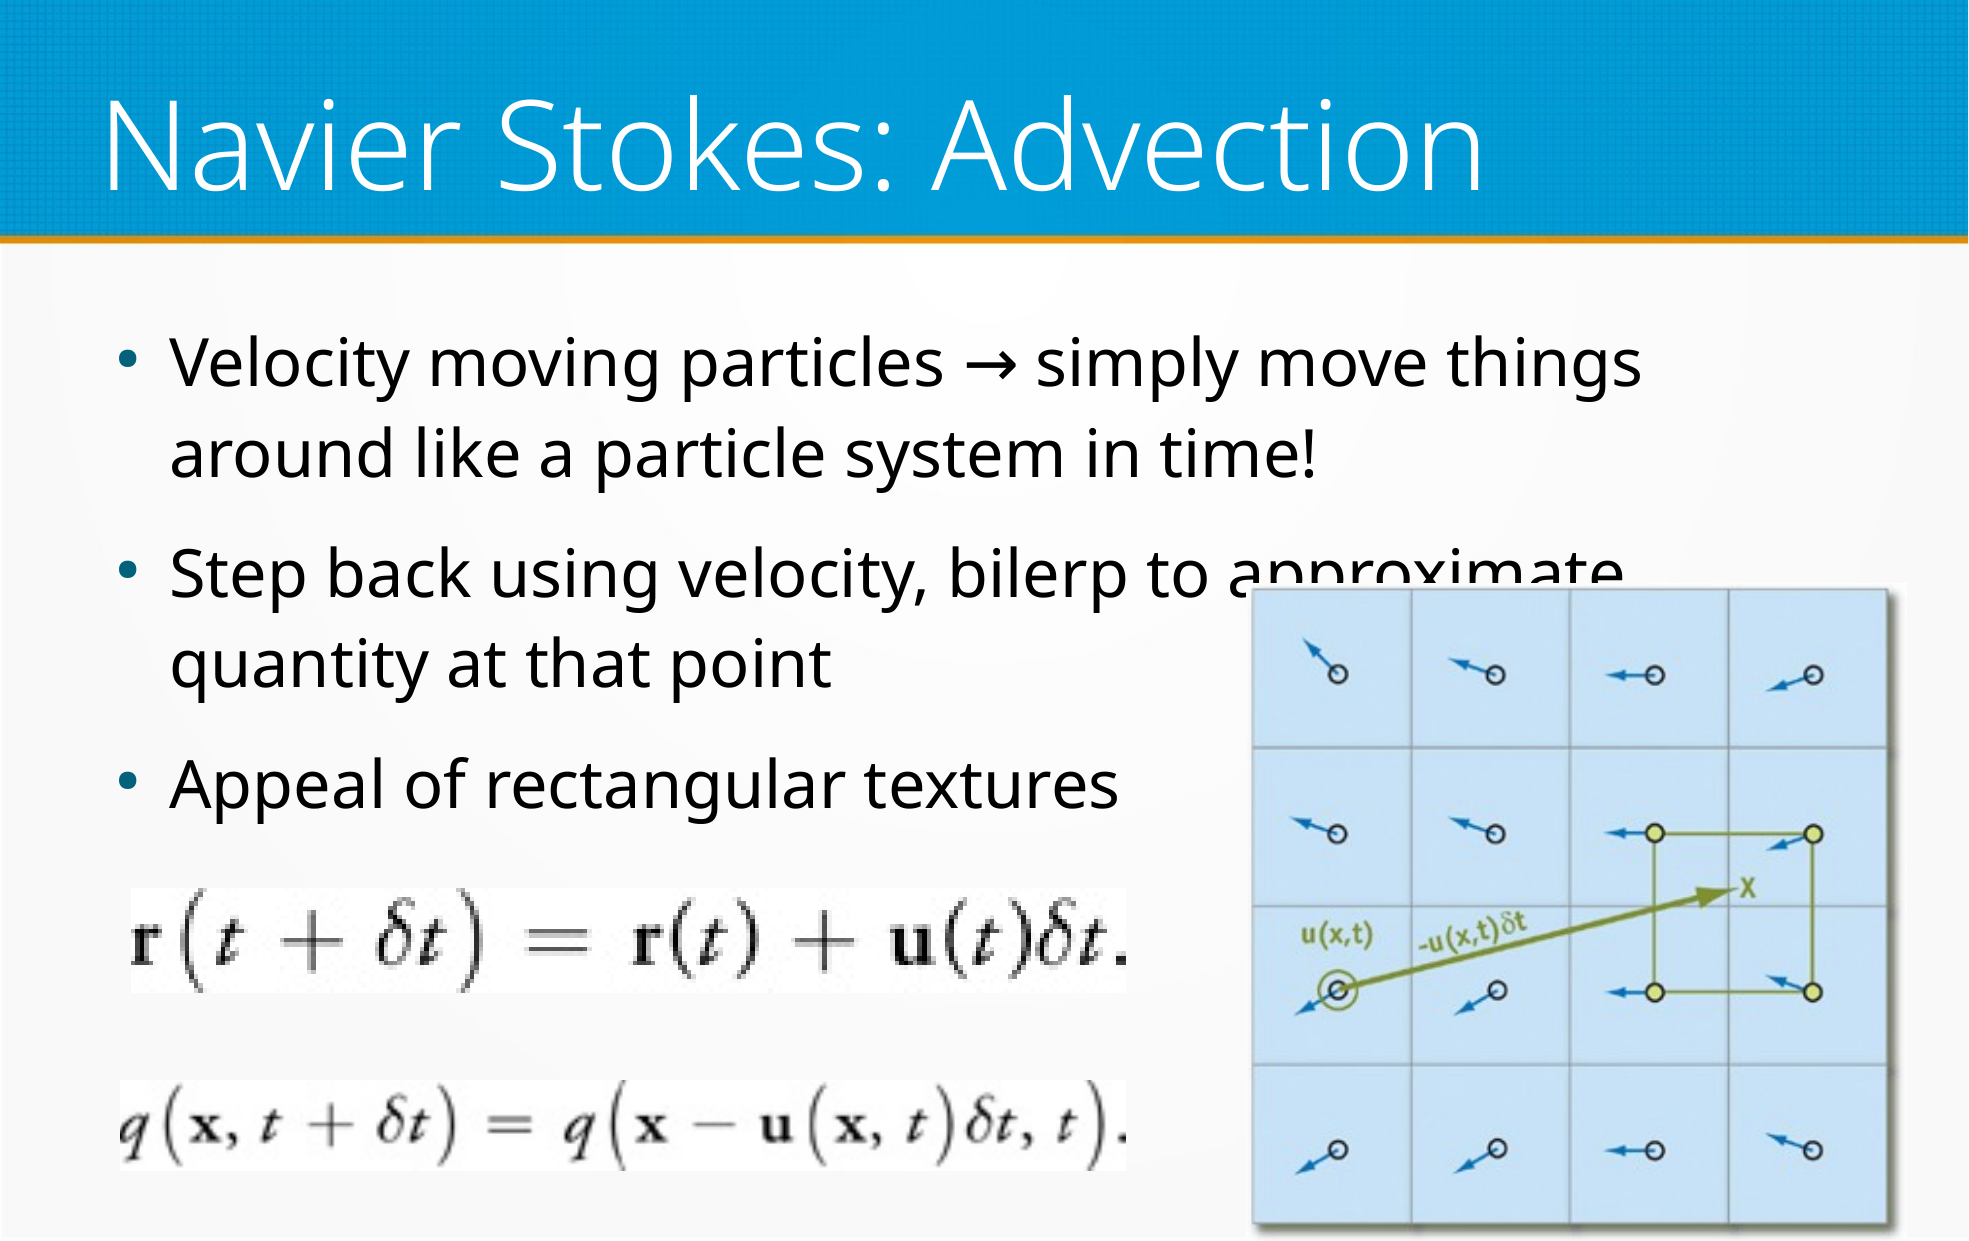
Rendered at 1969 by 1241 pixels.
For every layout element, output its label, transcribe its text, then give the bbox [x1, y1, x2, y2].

picture [0, 233, 1969, 1241]
list Velocity moving particles → simply move things around like a particle system in time! Step back using velocity, bilerp to approximate quantity at that point Appeal of rectangular textures [98, 315, 1860, 1081]
title Navier Stokes: Advection [98, 19, 1870, 228]
